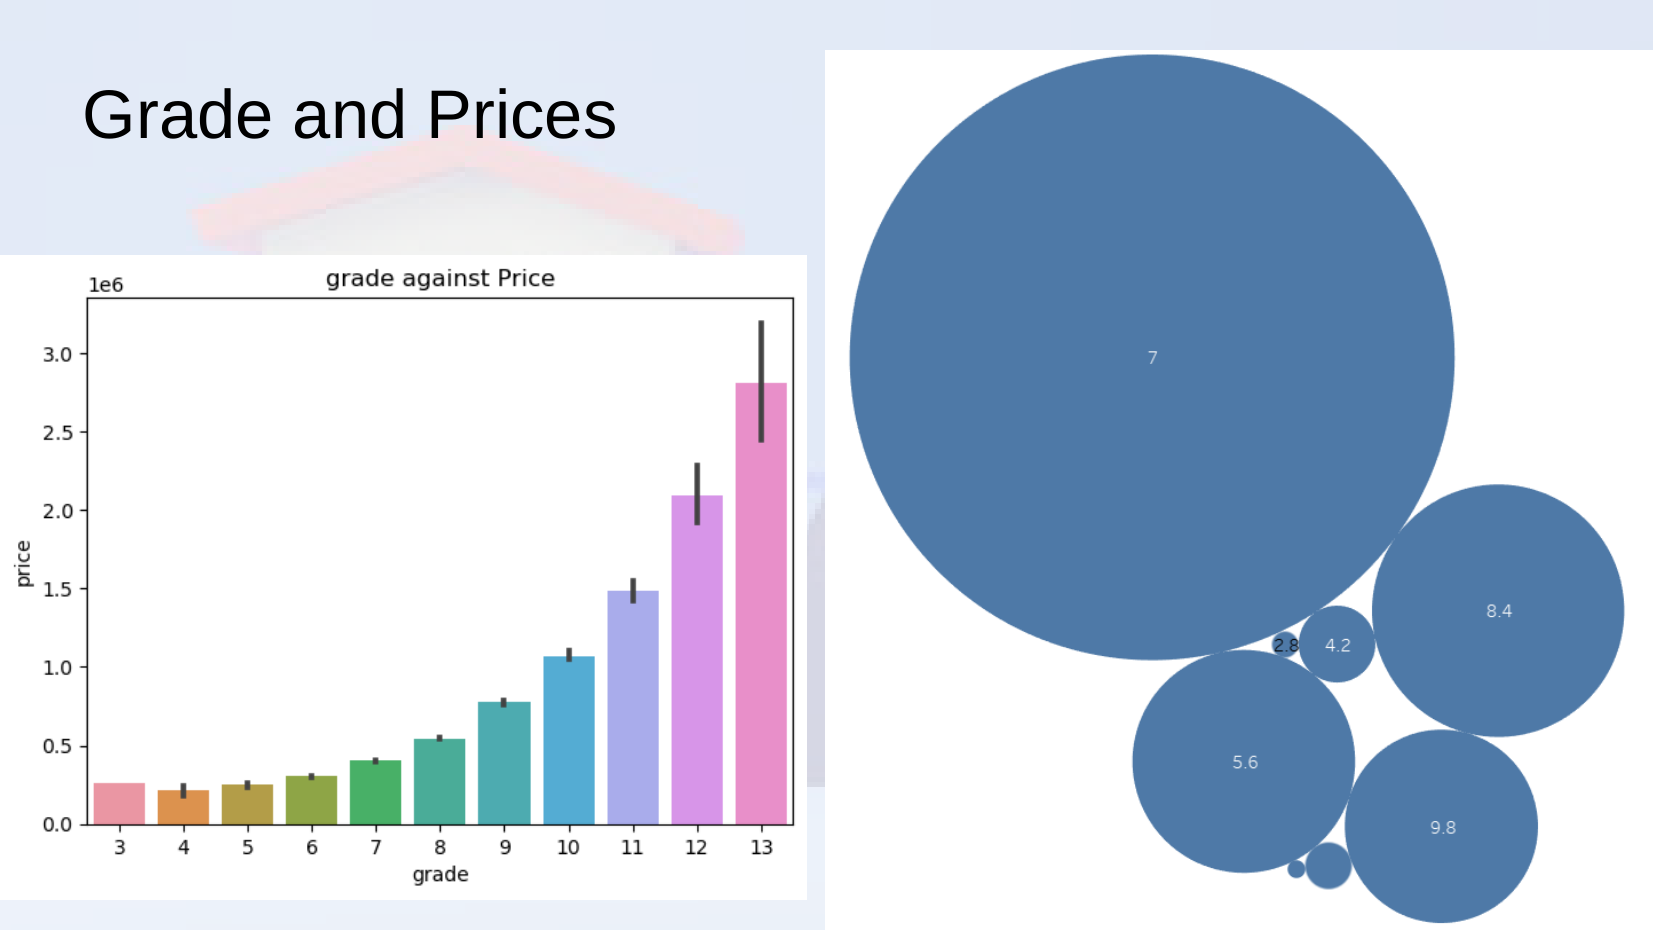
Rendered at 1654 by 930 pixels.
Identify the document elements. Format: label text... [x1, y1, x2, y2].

title Grade and Prices [82, 36, 1571, 193]
picture [0, 255, 807, 901]
picture [825, 50, 1653, 930]
